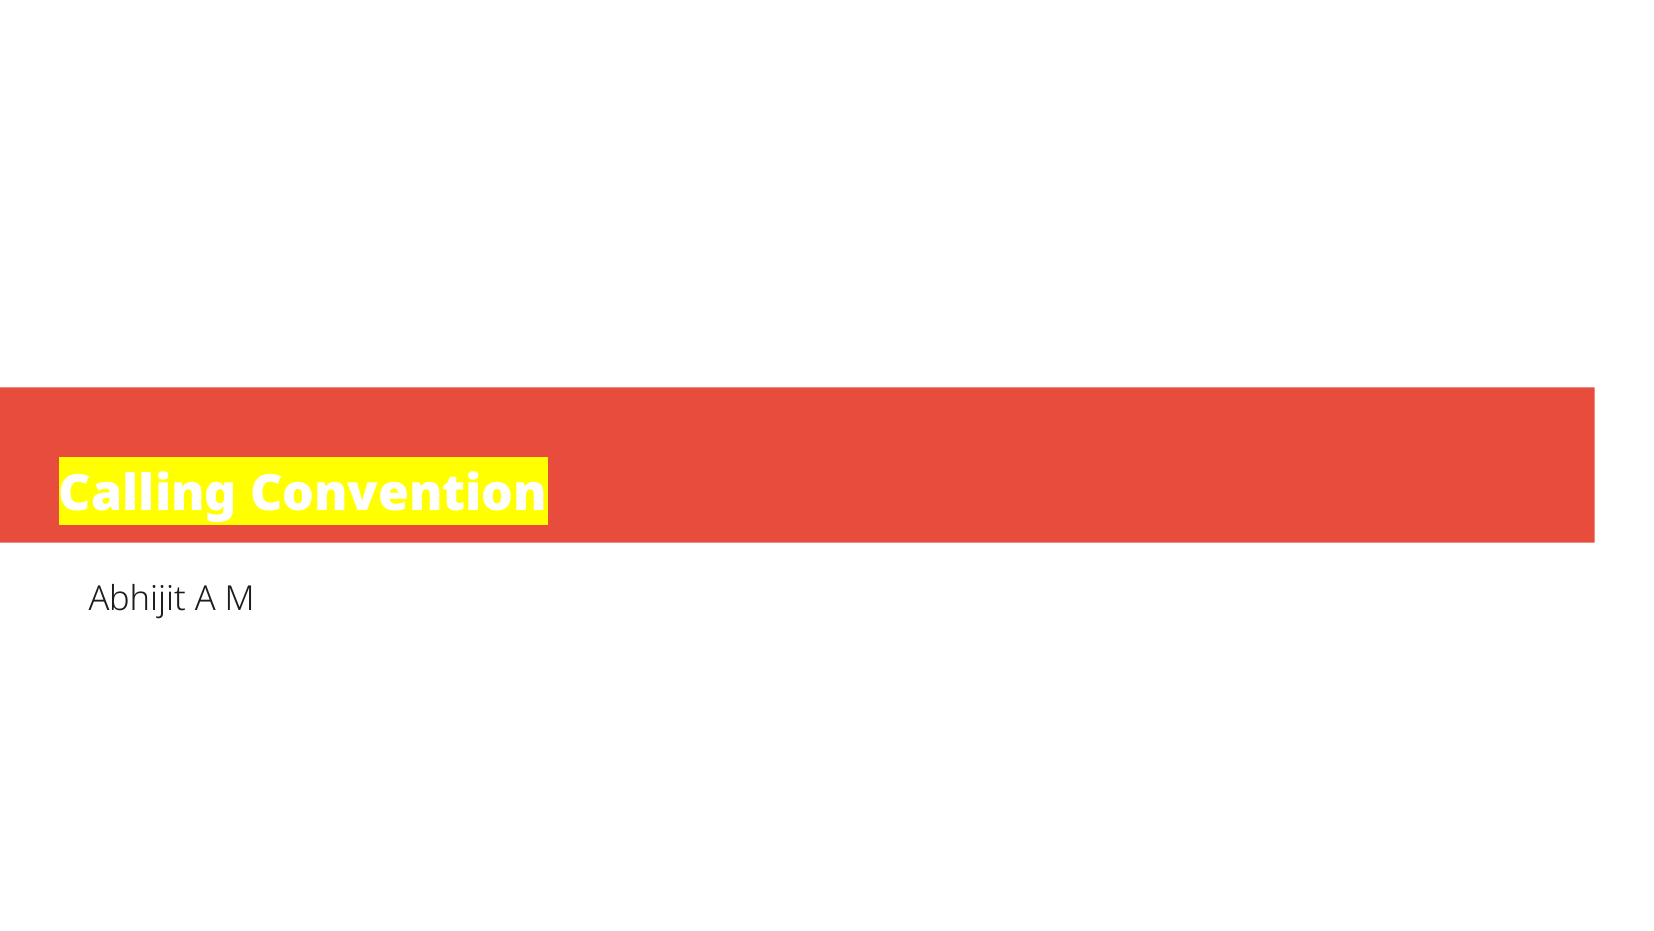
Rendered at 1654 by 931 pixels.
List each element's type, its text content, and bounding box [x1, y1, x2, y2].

title Calling Convention [59, 409, 1595, 521]
subtitle Abhijit A M [88, 575, 1595, 886]
